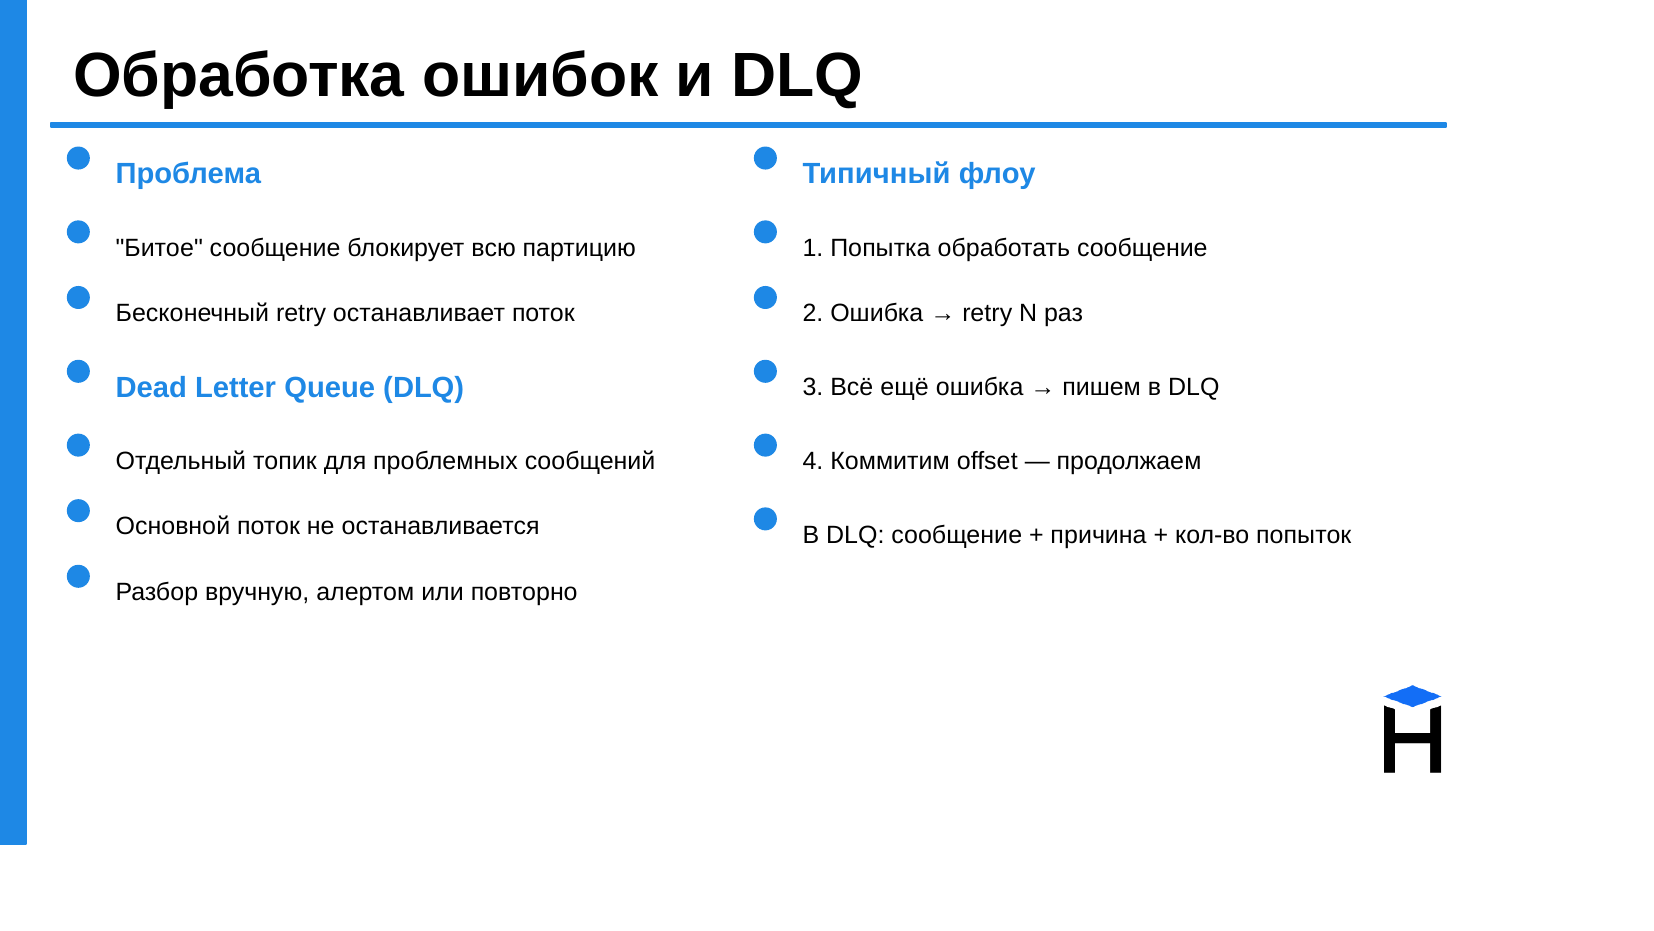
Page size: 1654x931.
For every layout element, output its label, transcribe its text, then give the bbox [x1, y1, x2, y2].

text_box Отдельный топик для проблемных сообщений [100, 421, 716, 487]
text_box 1. Попытка обработать сообщение [787, 208, 1403, 273]
text_box [67, 360, 89, 382]
text_box 2. Ошибка → retry N раз [787, 273, 1403, 347]
text_box Обработка ошибок и DLQ [58, 26, 1409, 117]
text_box [67, 287, 89, 308]
text_box [67, 147, 89, 169]
text_box Разбор вручную, алертом или повторно [100, 552, 716, 629]
text_box [51, 122, 1447, 128]
text_box [67, 434, 89, 456]
text_box [754, 147, 776, 169]
text_box Типичный флоу [787, 134, 1403, 208]
text_box 3. Всё ещё ошибка → пишем в DLQ [787, 347, 1403, 421]
text_box [754, 508, 776, 530]
text_box [67, 565, 89, 587]
text_box [754, 287, 776, 308]
text_box [754, 434, 776, 456]
text_box [754, 221, 776, 243]
text_box [67, 221, 89, 243]
text_box Бесконечный retry останавливает поток [100, 273, 716, 347]
text_box [754, 360, 776, 382]
text_box "Битое" сообщение блокирует всю партицию [100, 208, 716, 273]
text_box [0, 0, 26, 844]
picture [1383, 685, 1442, 773]
text_box Проблема [100, 134, 716, 208]
text_box В DLQ: сообщение + причина + кол-во попыток [787, 495, 1403, 571]
text_box Основной поток не останавливается [100, 487, 716, 552]
text_box 4. Коммитим offset — продолжаем [787, 421, 1403, 495]
text_box [67, 500, 89, 522]
text_box Dead Letter Queue (DLQ) [100, 347, 716, 421]
